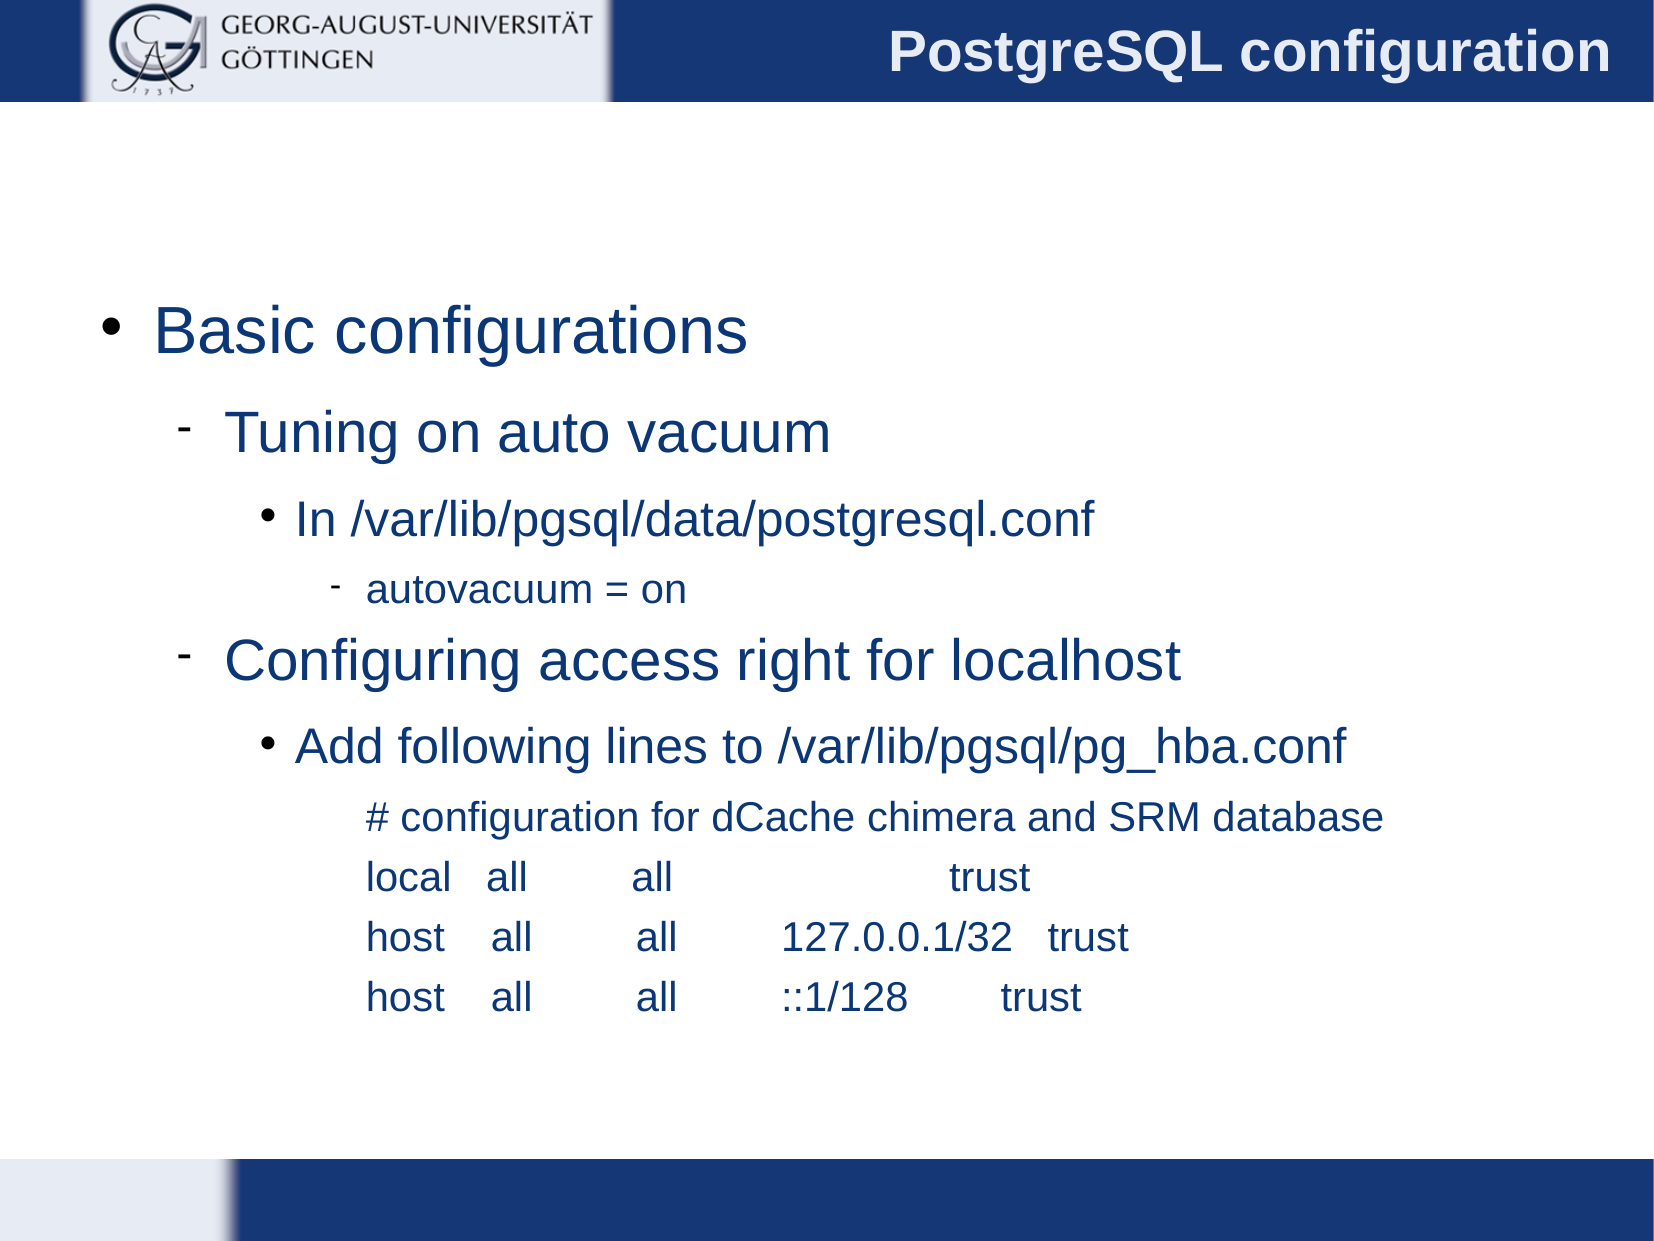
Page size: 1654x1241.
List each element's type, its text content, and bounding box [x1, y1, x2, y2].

list Basic configurations Tuning on auto vacuum In /var/lib/pgsql/data/postgresql.conf autovacuum = on Configuring access right for localhost Add following lines to /var/lib/pgsql/pg_hba.conf # configuration for dCache chimera and SRM database local all all trust host all all 127.0.0.1/32 trust host all all ::1/128 trust [82, 290, 1571, 1109]
title PostgreSQL configuration [637, 0, 1613, 100]
picture [0, 0, 1654, 102]
picture [0, 1159, 1654, 1241]
